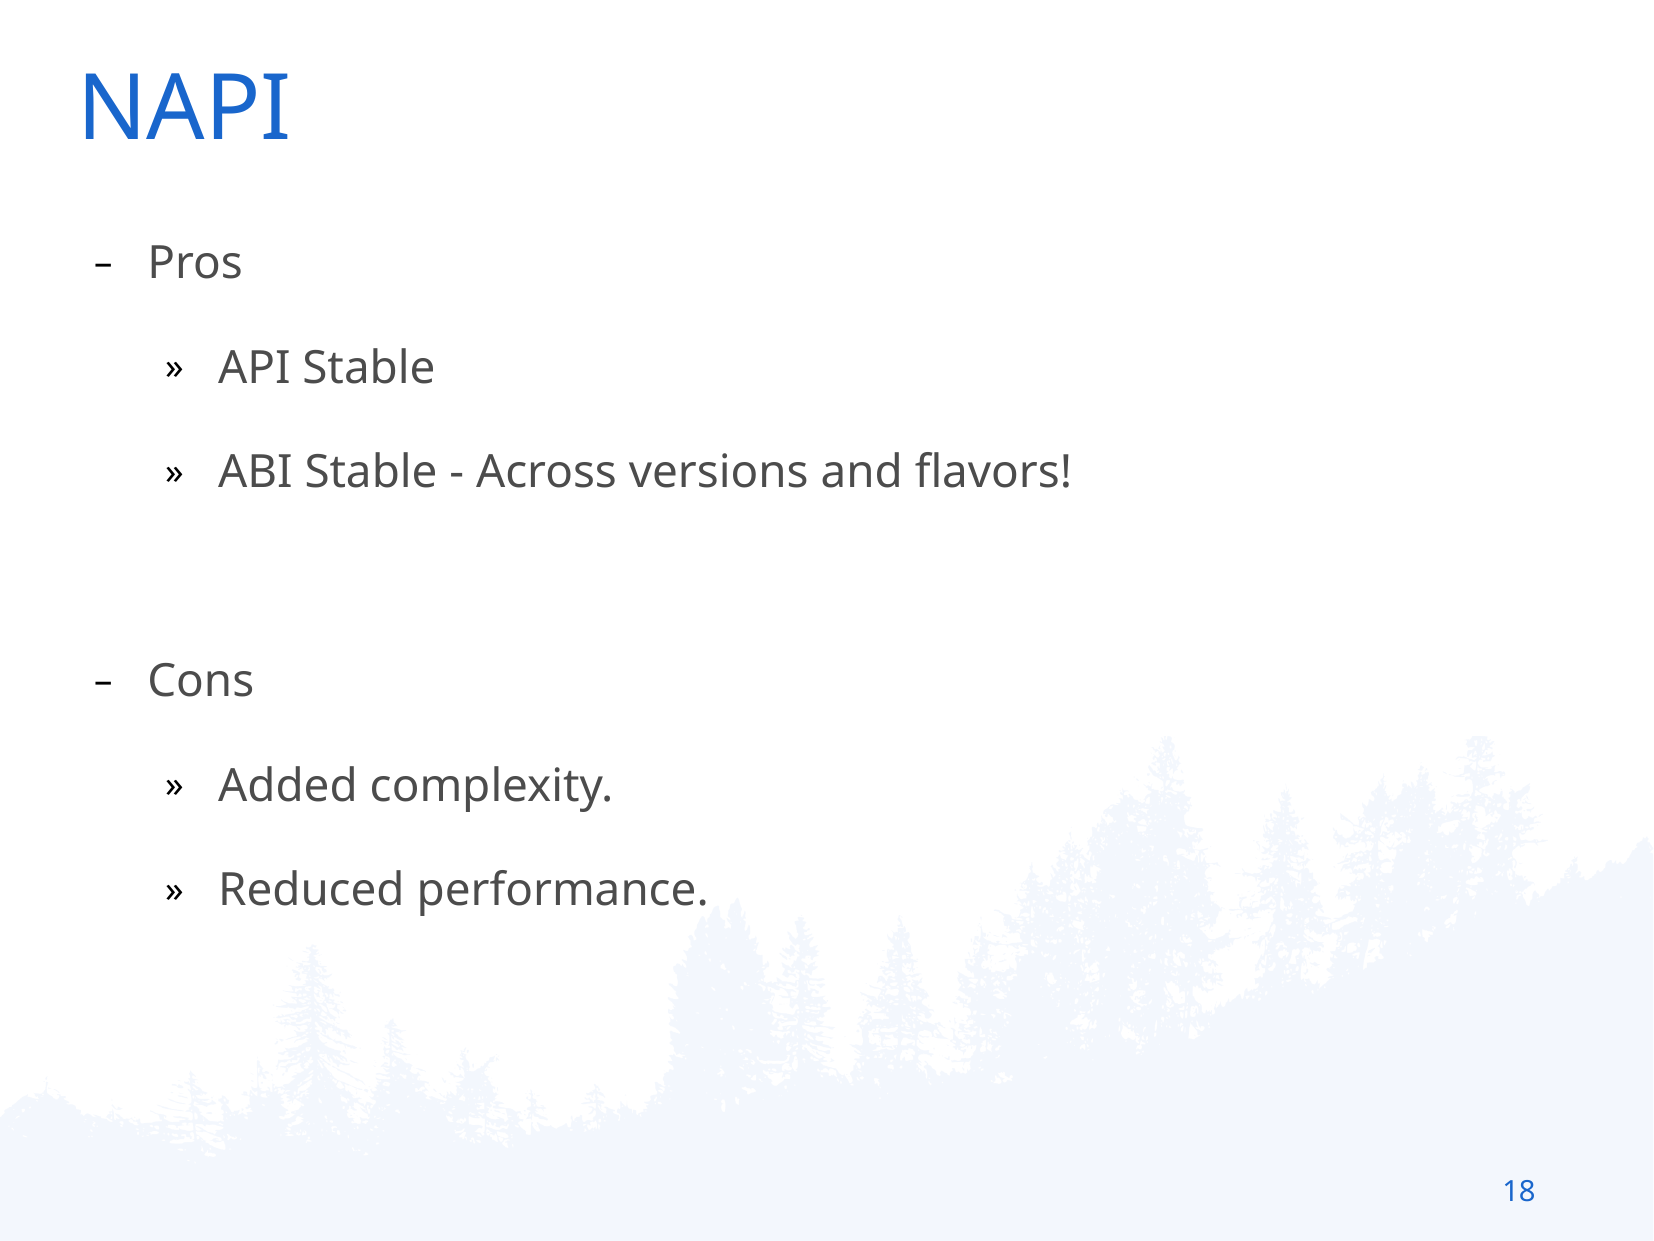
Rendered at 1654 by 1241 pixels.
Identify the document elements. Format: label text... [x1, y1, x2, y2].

picture [0, 736, 1654, 1241]
list Pros API Stable ABI Stable - Across versions and flavors! Cons Added complexity. Reduced performance. [76, 217, 1565, 912]
title NAPI [77, 0, 1561, 208]
